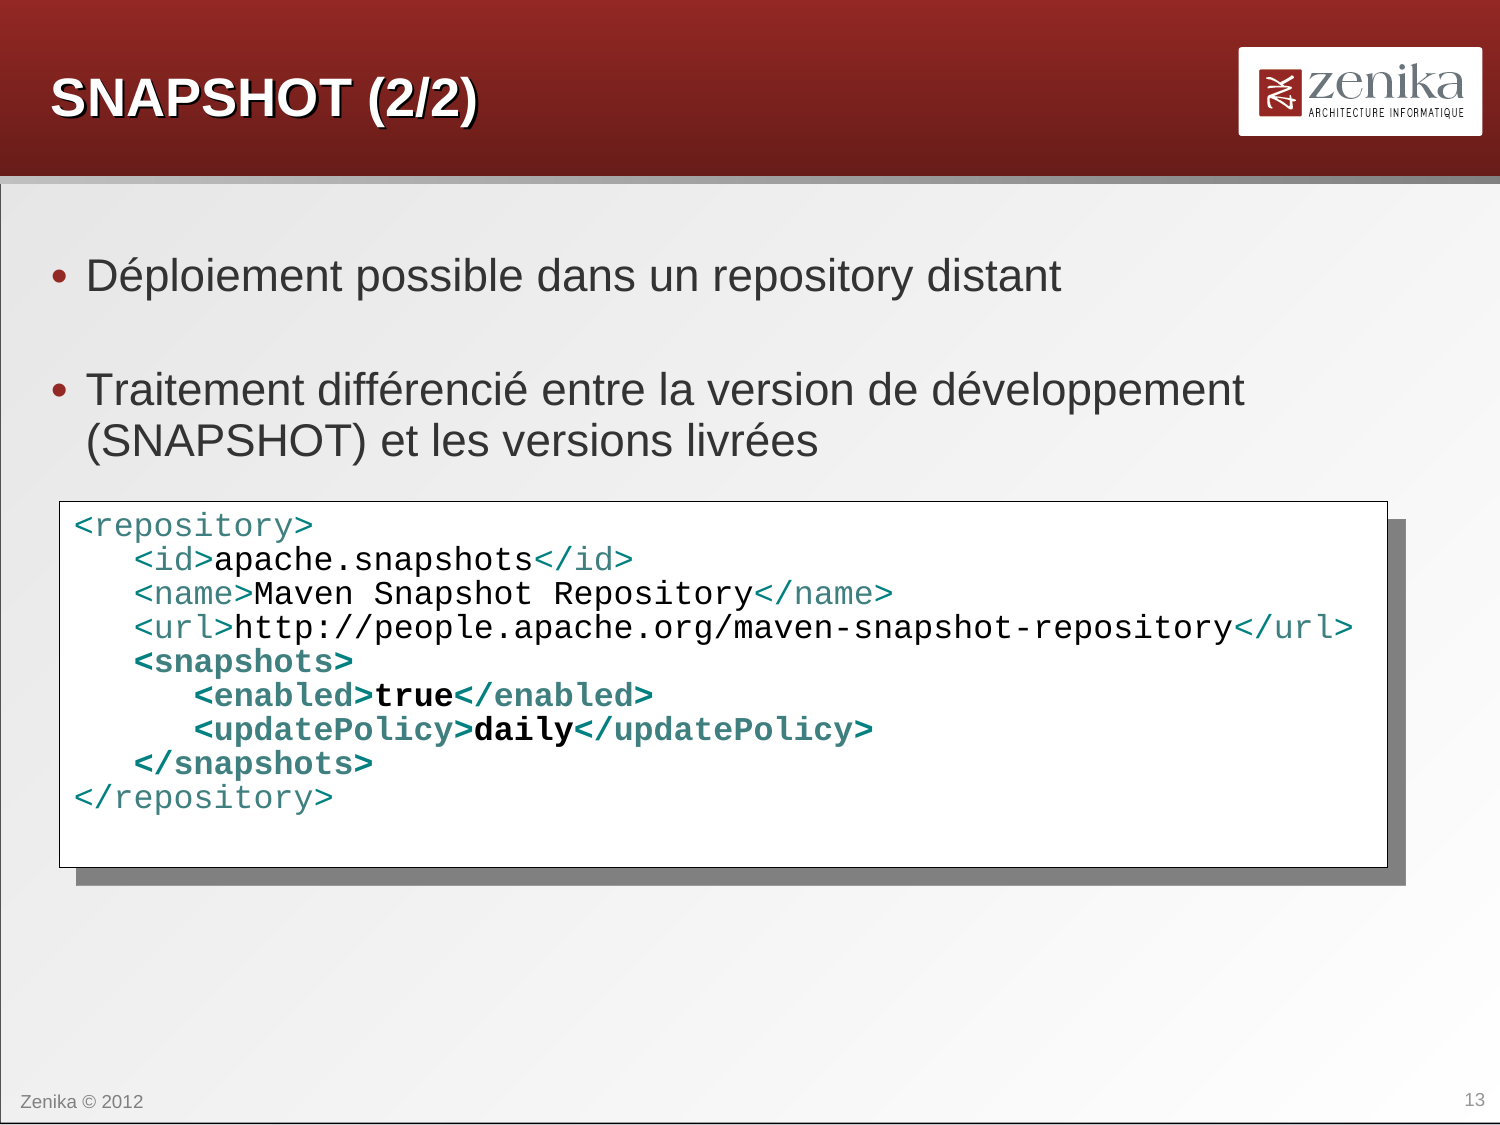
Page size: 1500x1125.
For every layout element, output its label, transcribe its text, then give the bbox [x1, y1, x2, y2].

picture [1257, 58, 1464, 125]
title SNAPSHOT (2/2) [50, 15, 1206, 180]
list Déploiement possible dans un repository distant Traitement différencié entre la version de développement (SNAPSHOT) et les versions livrées [50, 249, 1435, 1079]
text_box <repository> <id>apache.snapshots</id> <name>Maven Snapshot Repository</name> <url>http://people.apache.org/maven-snapshot-repository</url> <snapshots> <enabled>true</enabled> <updatePolicy>daily</updatePolicy> </snapshots> </repository> [59, 501, 1388, 868]
